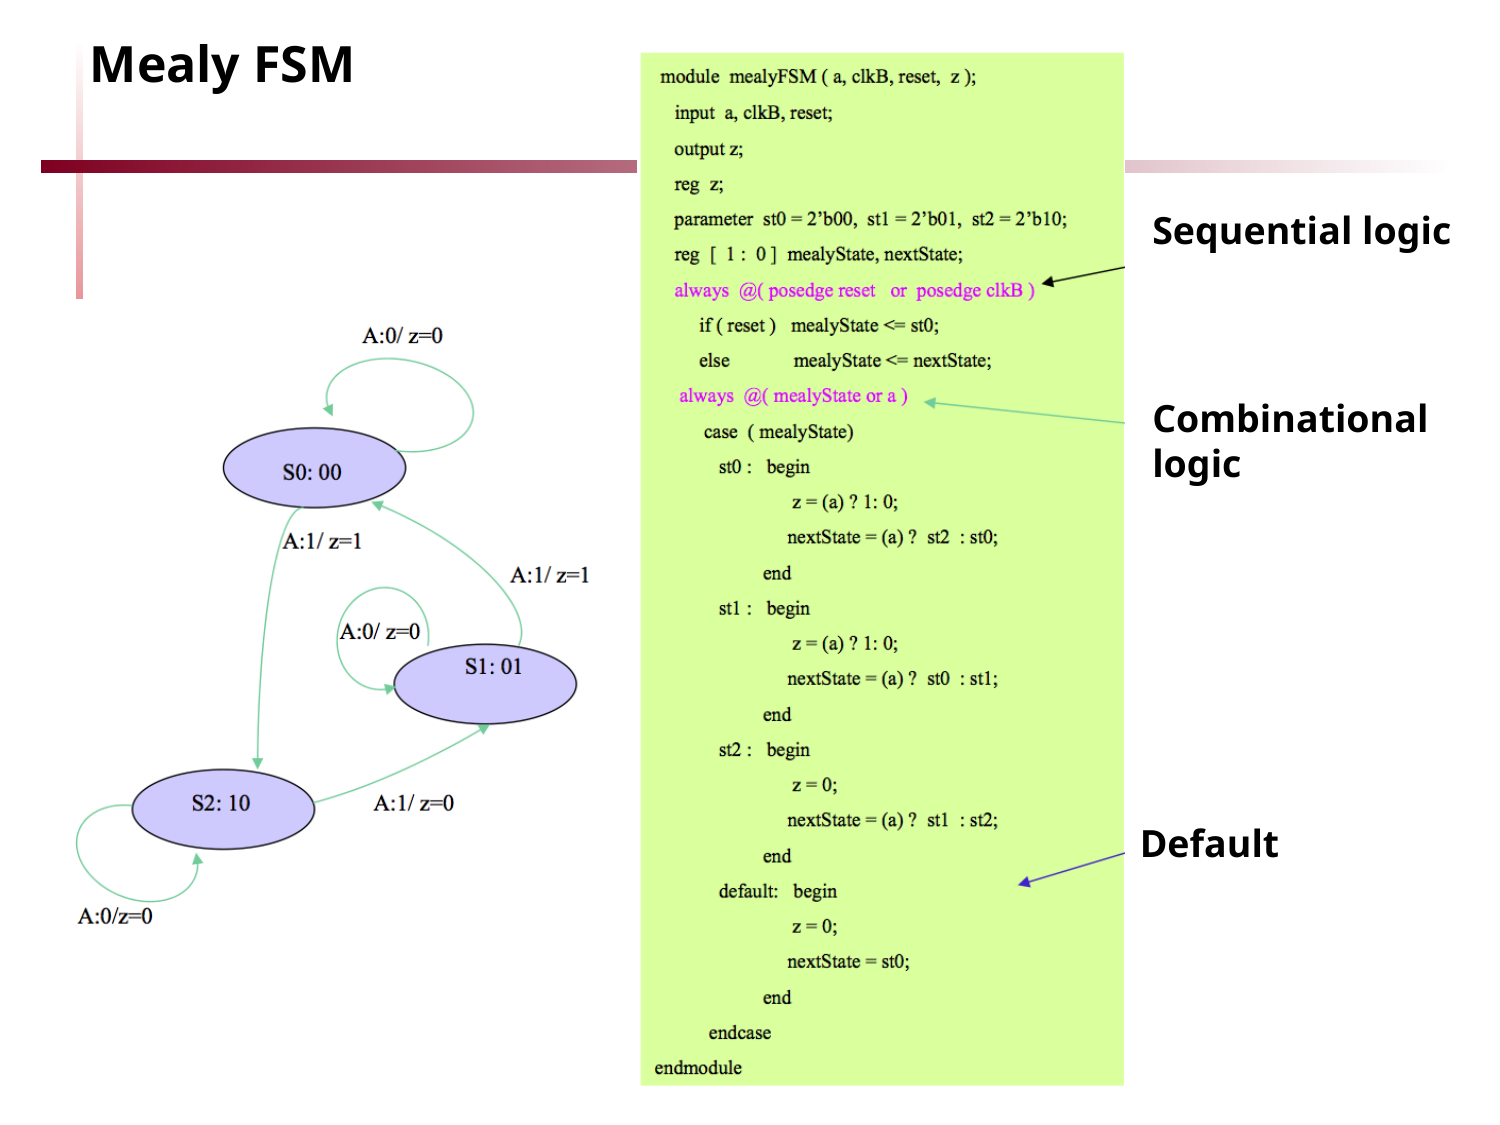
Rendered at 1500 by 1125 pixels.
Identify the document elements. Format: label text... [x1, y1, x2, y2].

text_box Sequential logic [1137, 199, 1475, 260]
text_box Combinational logic [1137, 387, 1475, 493]
picture [637, 52, 1125, 1088]
text_box Mealy FSM [74, 24, 538, 100]
picture [0, 299, 603, 975]
text_box Default [1125, 812, 1463, 873]
